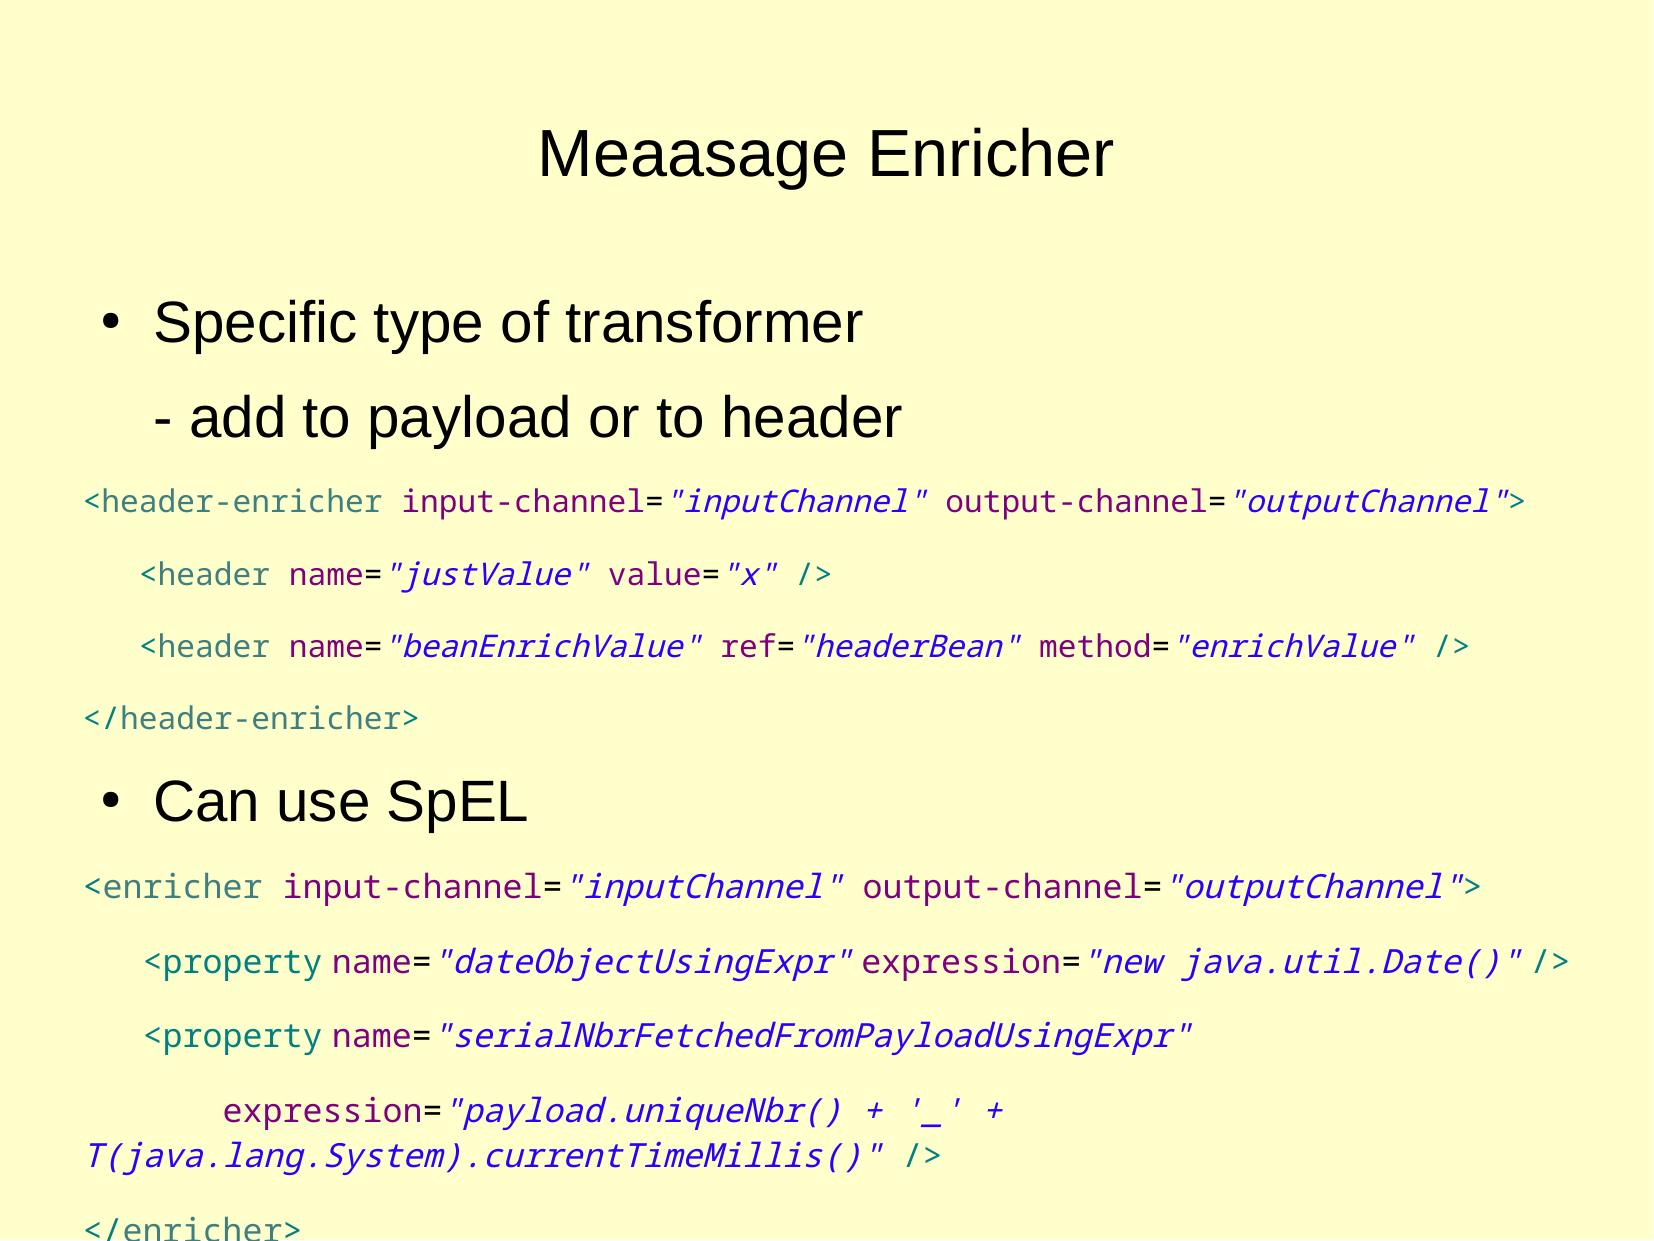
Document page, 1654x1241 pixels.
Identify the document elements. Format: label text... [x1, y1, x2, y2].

list Specific type of transformer - add to payload or to header <header-enricher input-channel="inputChannel" output-channel="outputChannel"> <header name="justValue" value="x" /> <header name="beanEnrichValue" ref="headerBean" method="enrichValue" /> </header-enricher> Can use SpEL <enricher input-channel="inputChannel" output-channel="outputChannel"> <property name="dateObjectUsingExpr" expression="new java.util.Date()" /> <property name="serialNbrFetchedFromPayloadUsingExpr" expression="payload.uniqueNbr() + '_' + T(java.lang.System).currentTimeMillis()" /> </enricher> [82, 290, 1571, 1188]
title Meaasage Enricher [82, 49, 1571, 257]
